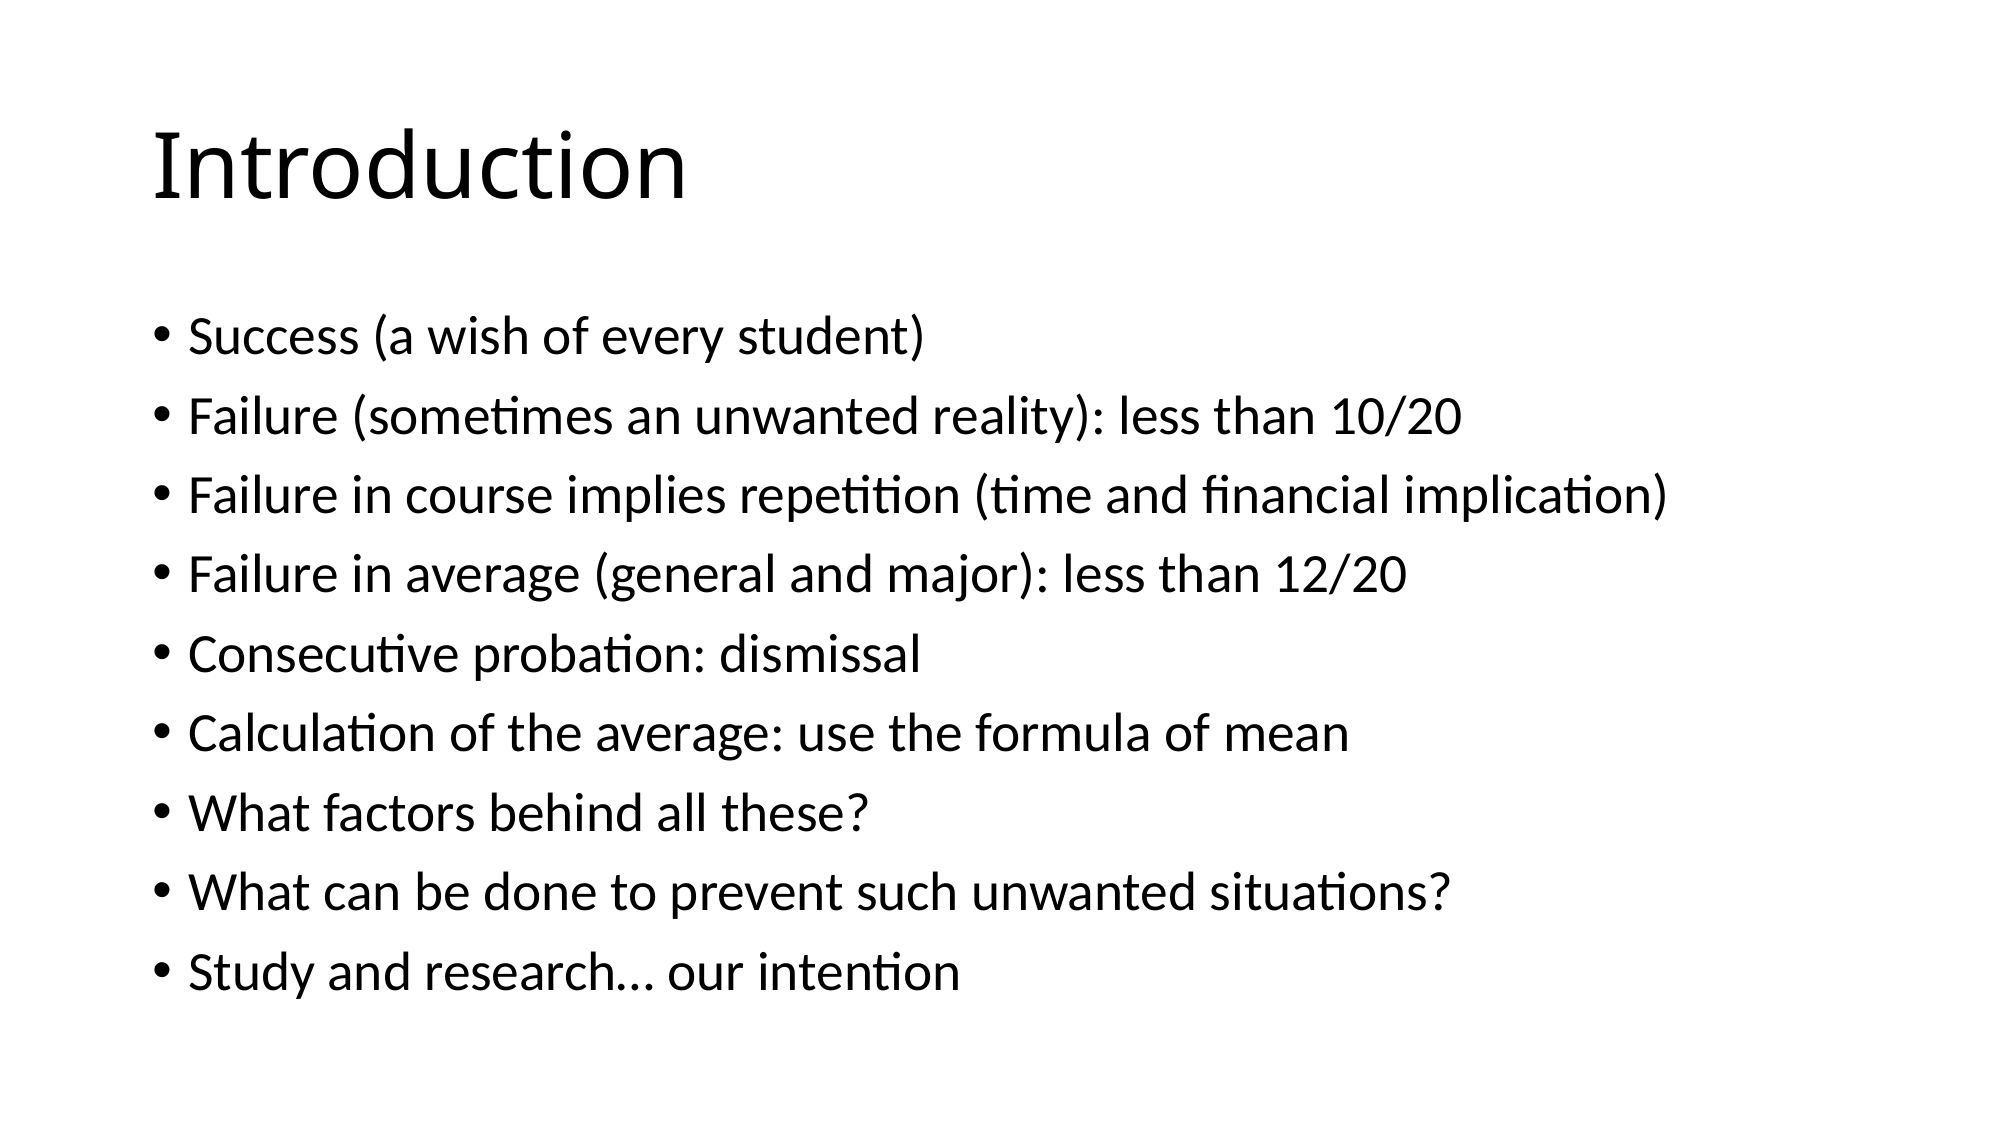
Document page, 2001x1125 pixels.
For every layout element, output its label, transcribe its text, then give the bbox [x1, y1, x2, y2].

list Success (a wish of every student) Failure (sometimes an unwanted reality): less than 10/20 Failure in course implies repetition (time and financial implication) Failure in average (general and major): less than 12/20 Consecutive probation: dismissal Calculation of the average: use the formula of mean What factors behind all these? What can be done to prevent such unwanted situations? Study and research… our intention [137, 299, 1863, 1014]
title Introduction [137, 59, 1863, 278]
